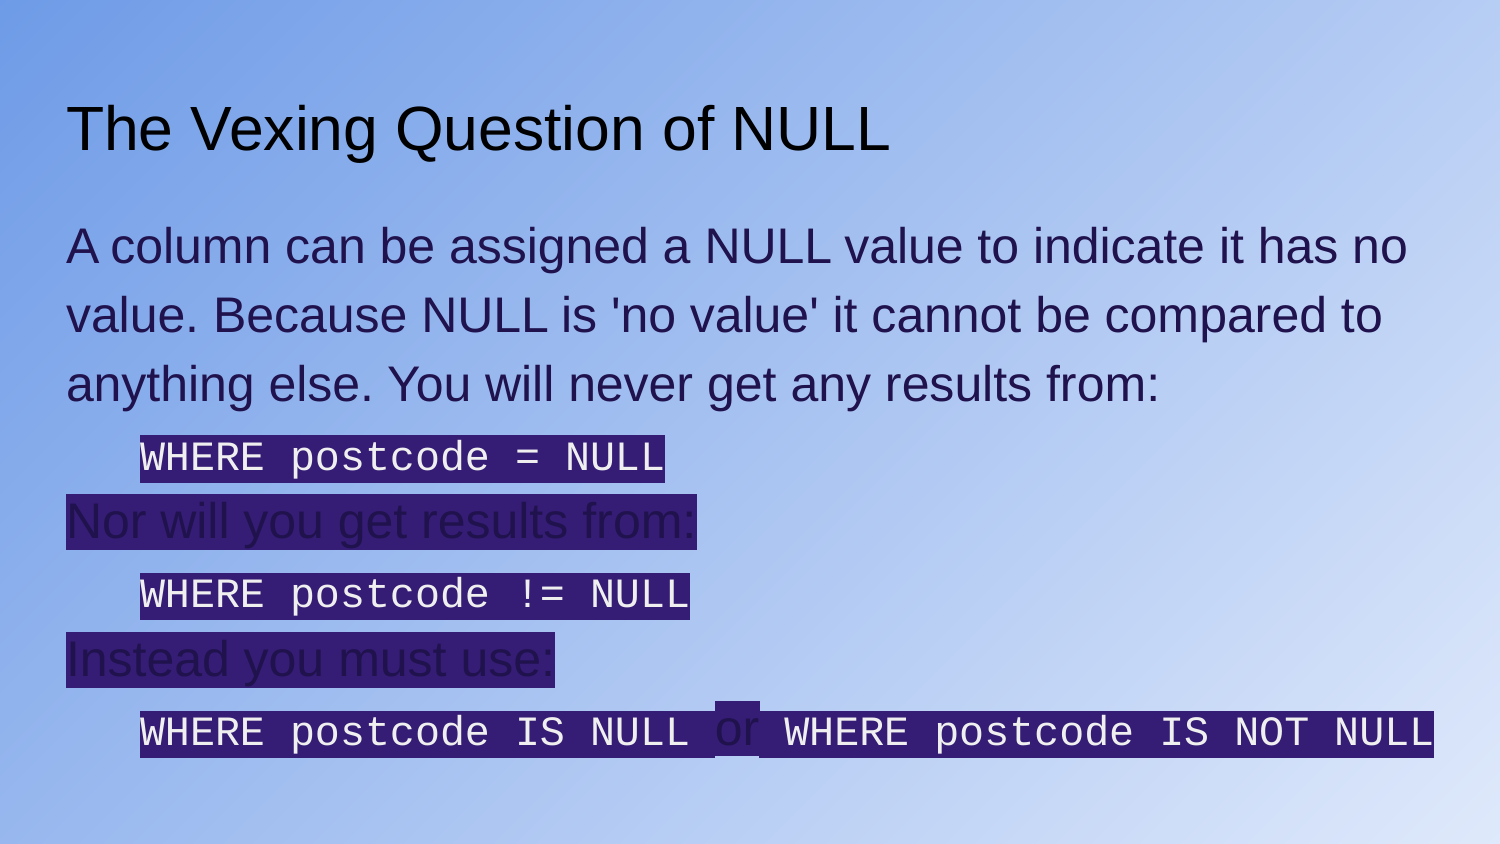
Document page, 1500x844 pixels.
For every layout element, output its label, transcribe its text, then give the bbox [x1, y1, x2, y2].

list A column can be assigned a NULL value to indicate it has no value. Because NULL is 'no value' it cannot be compared to anything else. You will never get any results from: WHERE postcode = NULL Nor will you get results from: WHERE postcode != NULL Instead you must use: WHERE postcode IS NULL or WHERE postcode IS NOT NULL [51, 189, 1459, 750]
title The Vexing Question of NULL [51, 72, 1449, 167]
